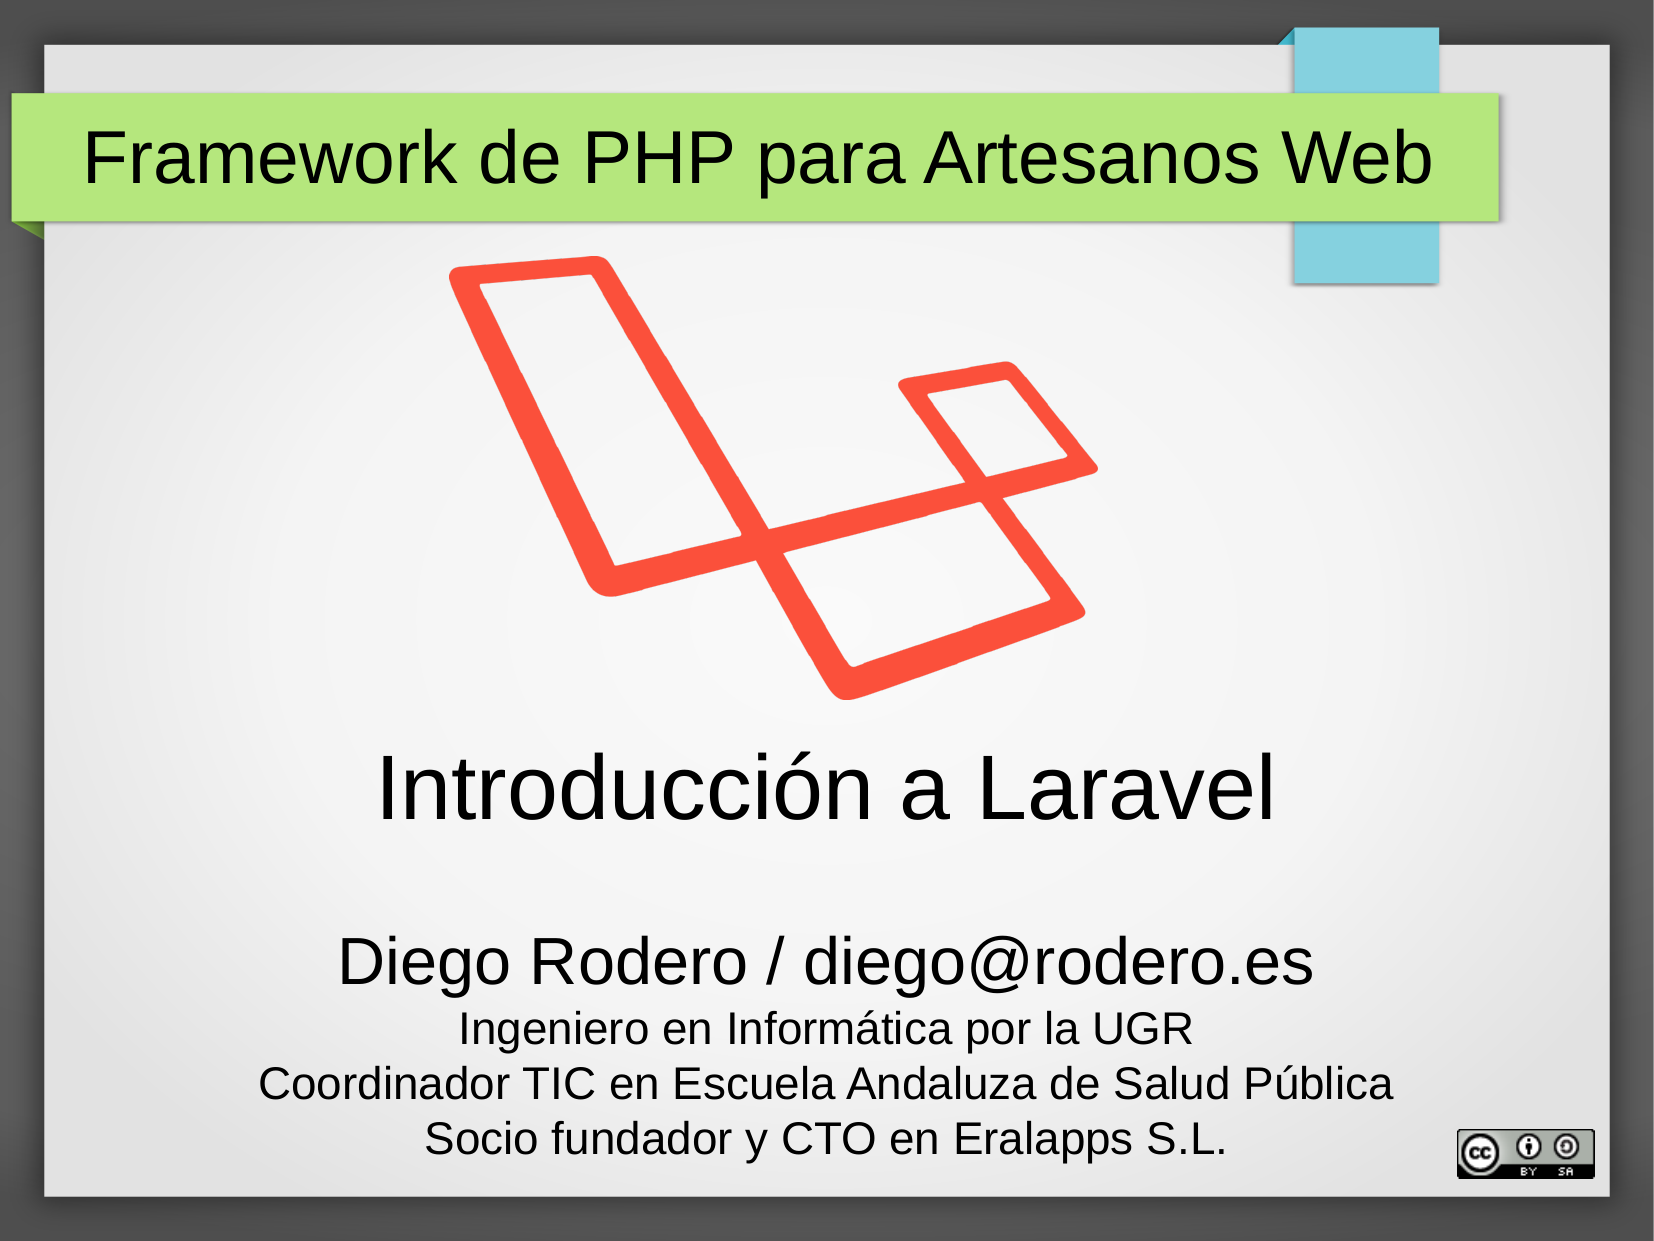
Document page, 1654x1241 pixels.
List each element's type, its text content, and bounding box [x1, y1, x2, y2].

picture [0, 0, 1654, 1241]
title Framework de PHP para Artesanos Web [82, 79, 1465, 228]
text_box Introducción a Laravel Diego Rodero / diego@rodero.es Ingeniero en Informática por la UGR Coordinador TIC en Escuela Andaluza de Salud Pública Socio fundador y CTO en Eralapps S.L. [82, 728, 1571, 1135]
